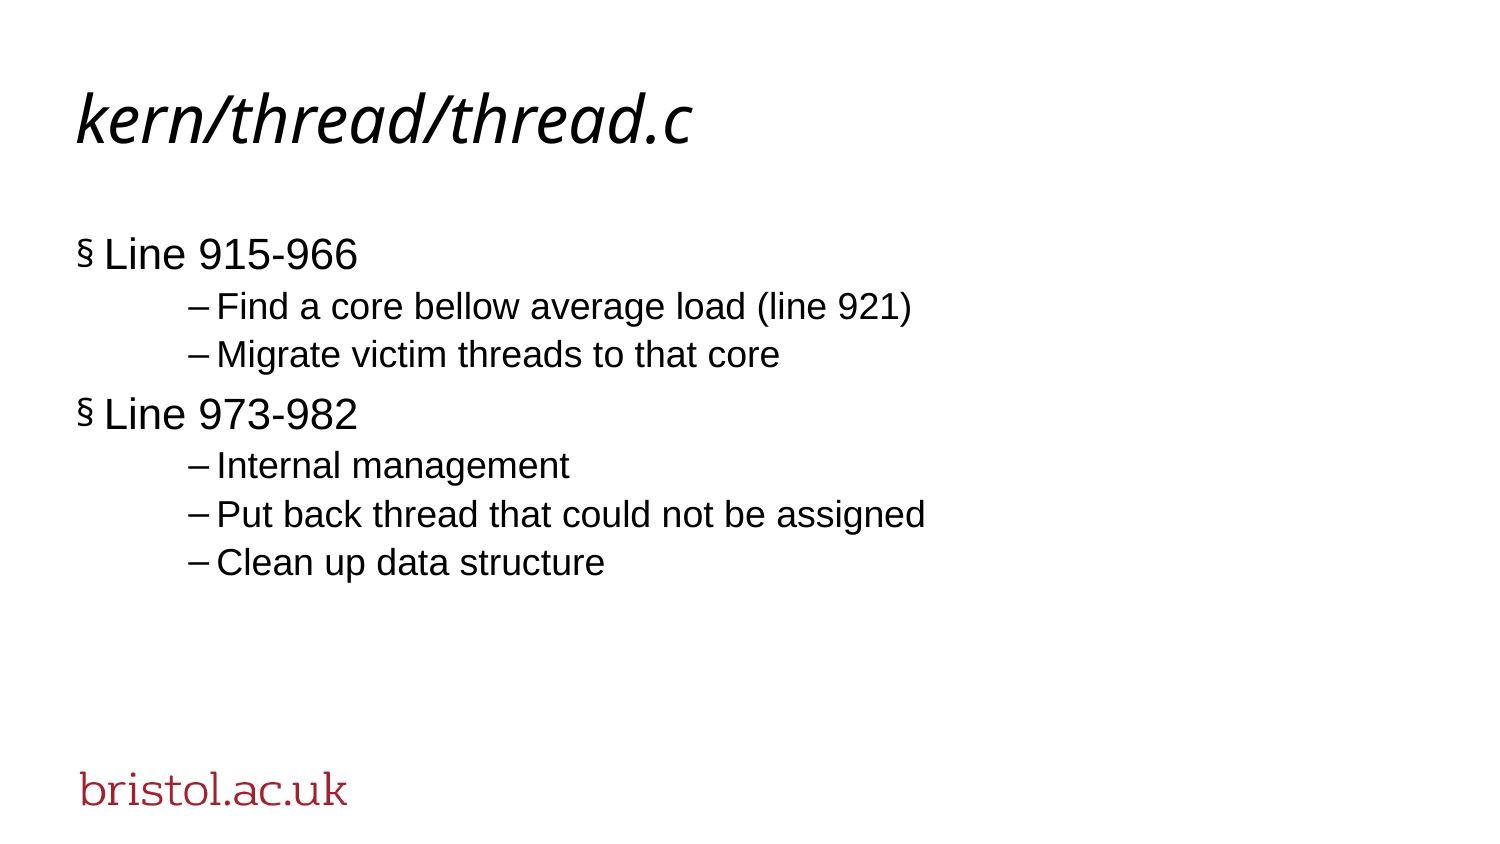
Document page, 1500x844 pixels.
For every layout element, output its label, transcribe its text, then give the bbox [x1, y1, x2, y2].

list Line 915-966 Find a core bellow average load (line 921) Migrate victim threads to that core Line 973-982 Internal management Put back thread that could not be assigned Clean up data structure [60, 224, 1440, 699]
title kern/thread/thread.c [60, 44, 1440, 209]
